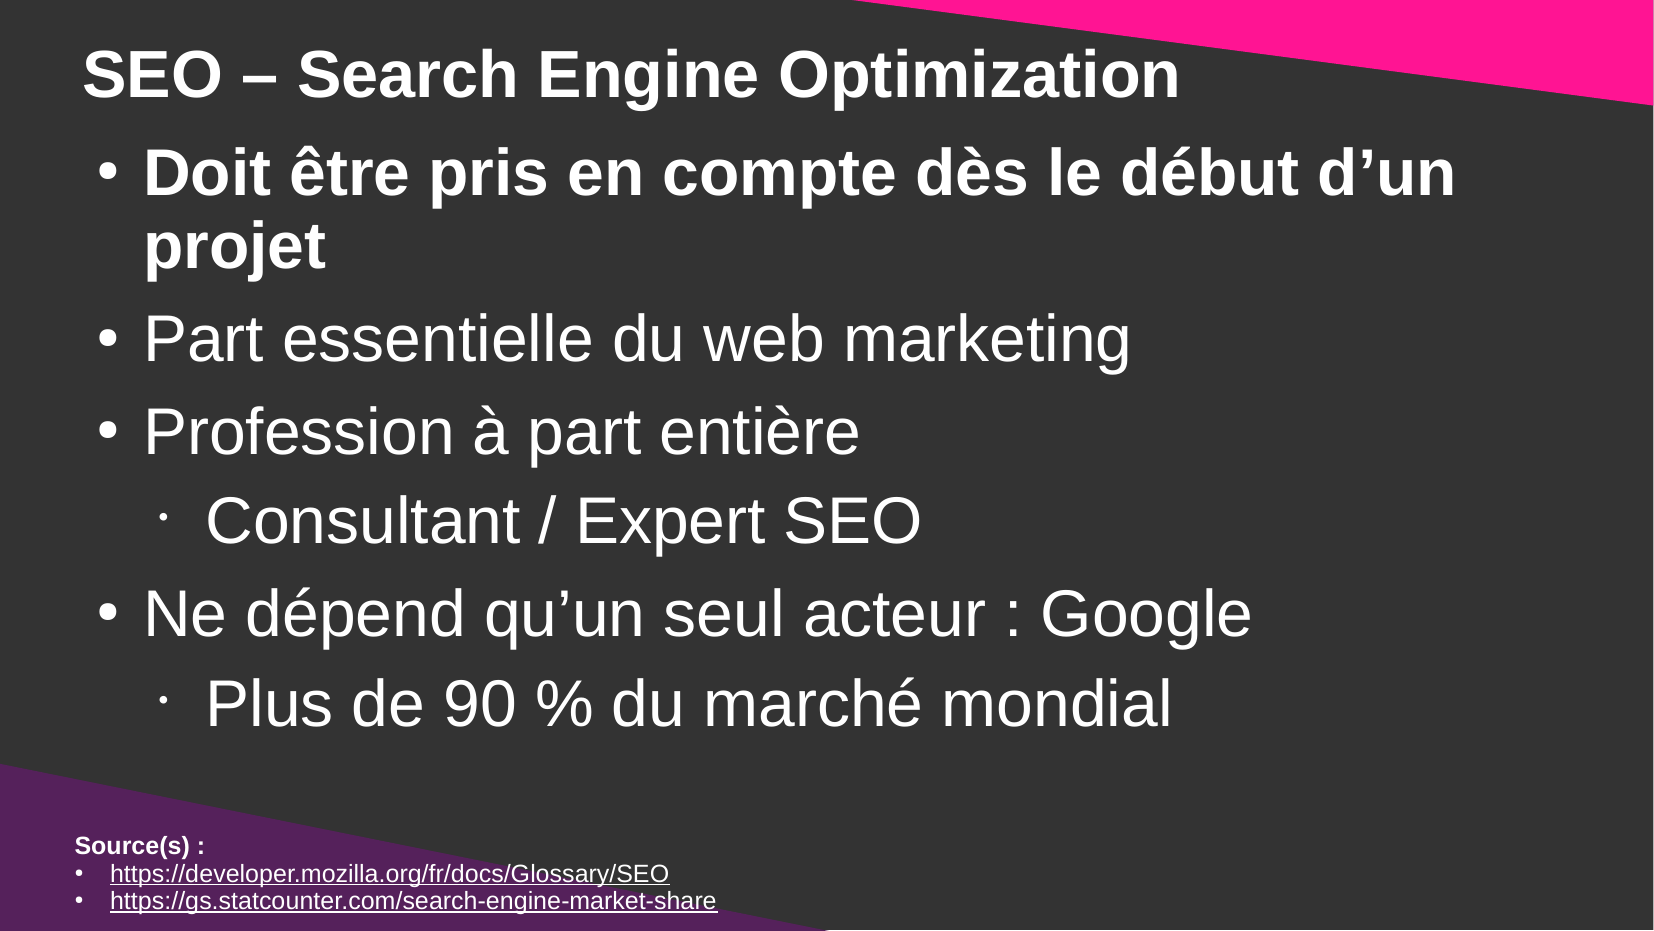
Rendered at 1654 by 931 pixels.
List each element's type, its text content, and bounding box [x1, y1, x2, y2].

text_box [0, 763, 829, 931]
text_box Source(s) : https://developer.mozilla.org/fr/docs/Glossary/SEO https://gs.statcounter.com/search-engine-market-share [59, 767, 1545, 923]
title SEO – Search Engine Optimization [82, 36, 1571, 122]
text_box [852, 0, 1654, 106]
list Doit être pris en compte dès le début d’un projet Part essentielle du web marketing Profession à part entière Consultant / Expert SEO Ne dépend qu’un seul acteur : Google Plus de 90 % du marché mondial [80, 135, 1620, 745]
